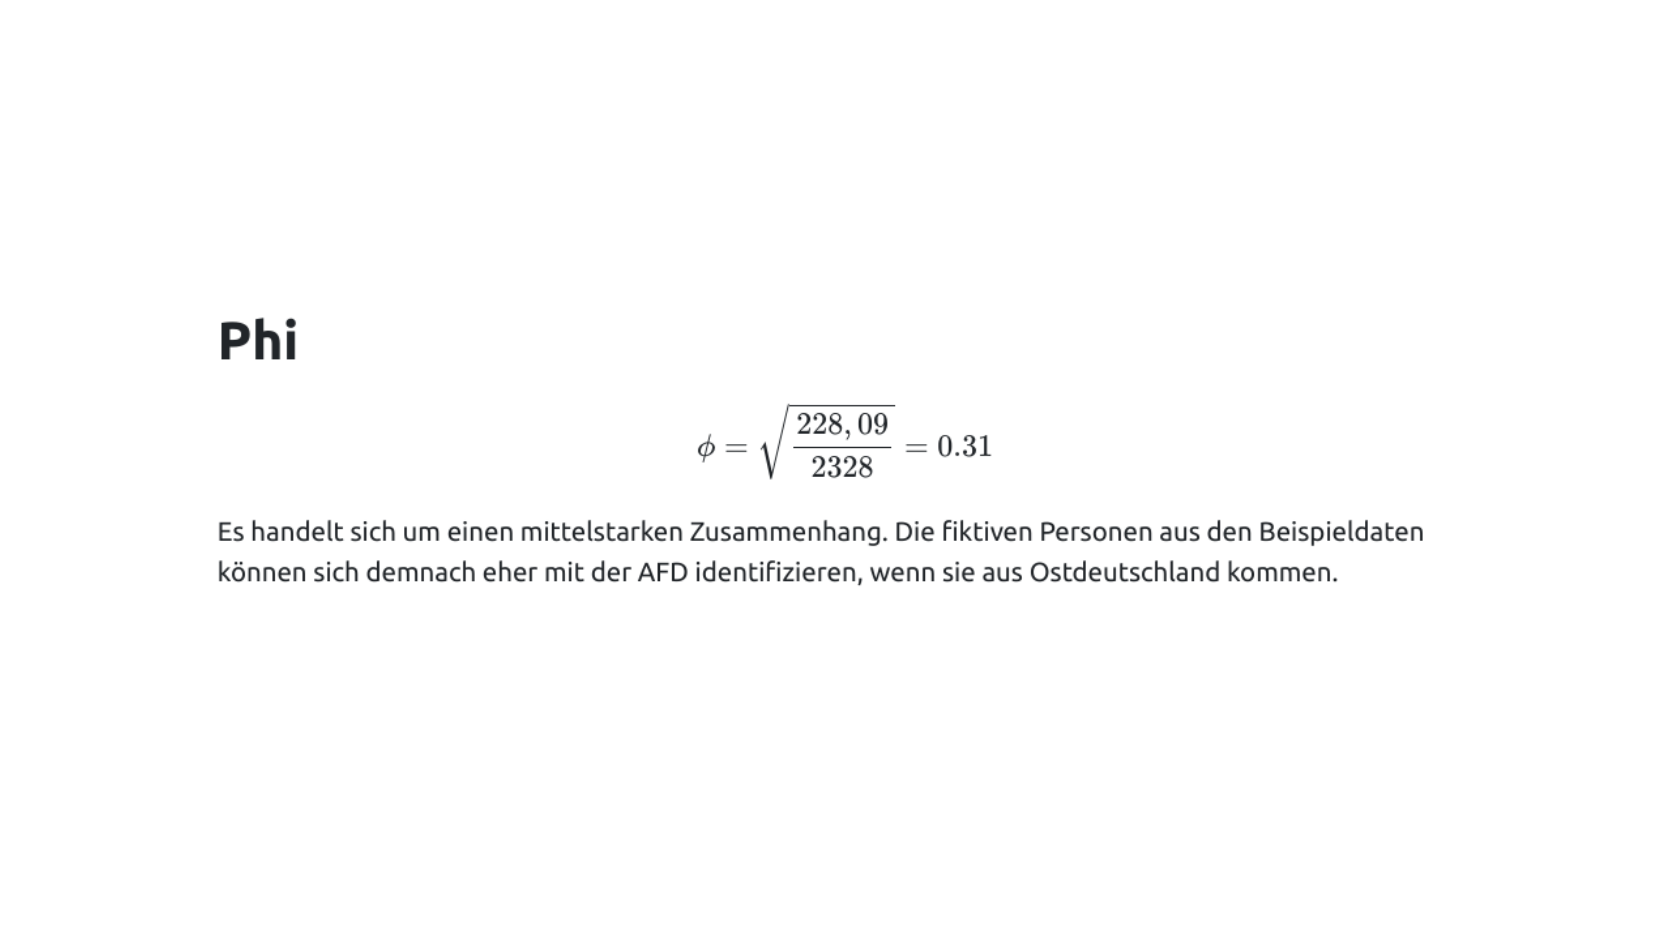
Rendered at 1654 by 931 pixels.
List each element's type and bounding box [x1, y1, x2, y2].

picture [206, 306, 1458, 631]
